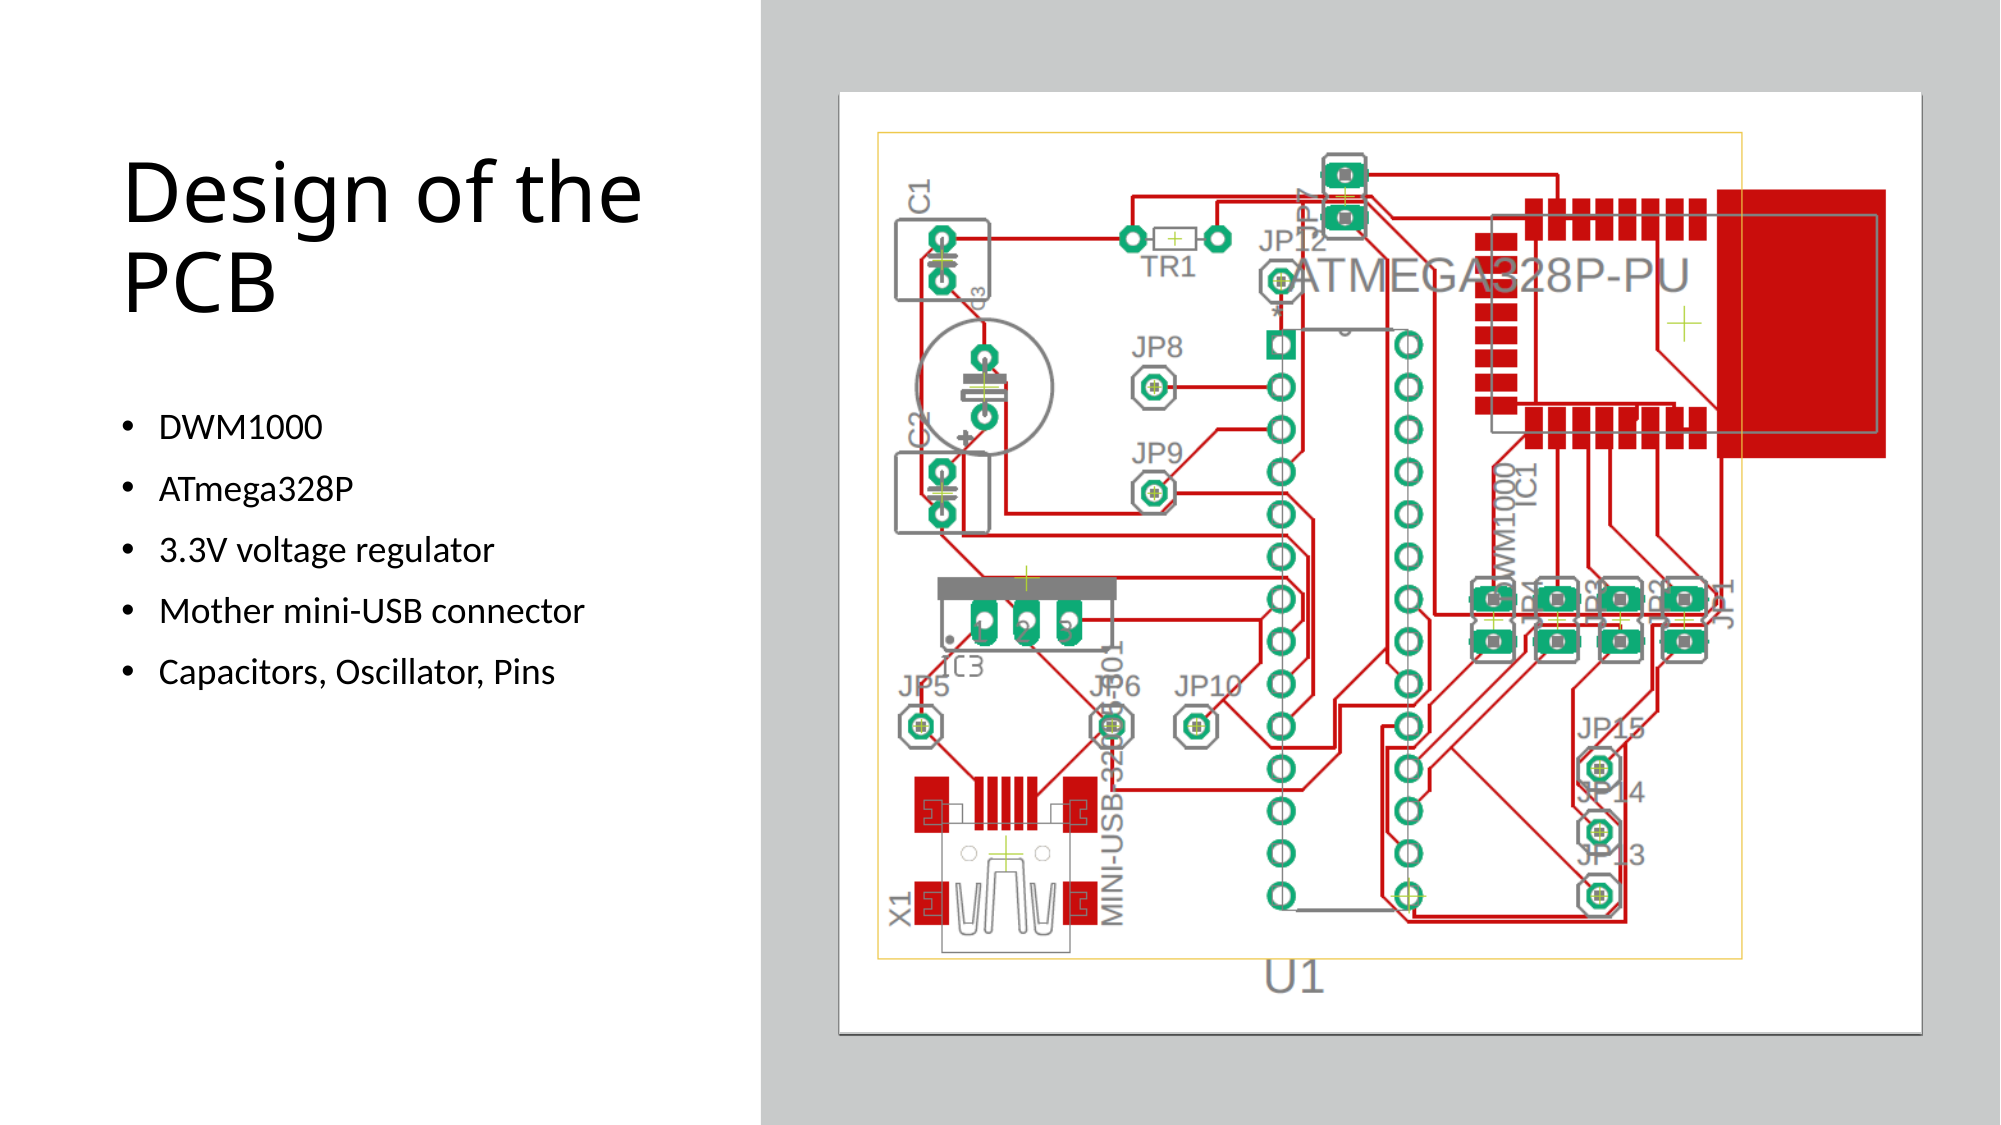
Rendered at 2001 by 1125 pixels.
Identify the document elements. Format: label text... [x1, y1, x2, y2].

list DWM1000 ATmega328P 3.3V voltage regulator Mother mini-USB connector Capacitors, Oscillator, Pins [106, 399, 708, 1020]
title Design of the PCB [106, 103, 708, 379]
text_box [760, 0, 2000, 1125]
picture [866, 118, 1895, 1007]
